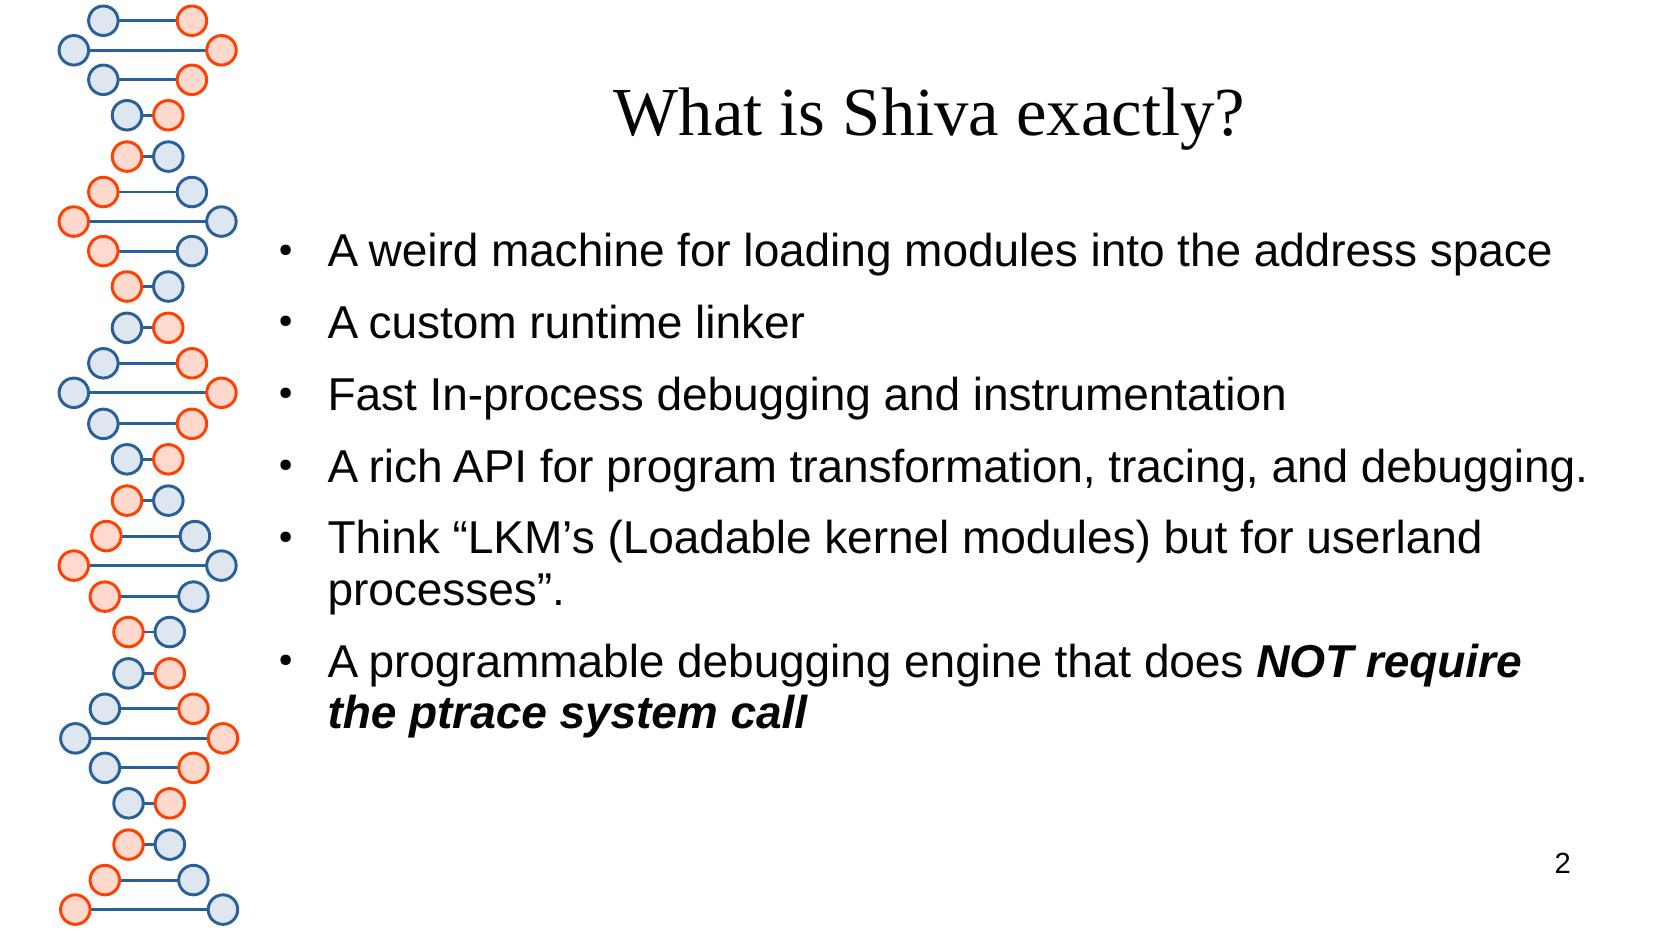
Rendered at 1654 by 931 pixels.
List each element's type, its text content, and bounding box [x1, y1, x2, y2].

list A weird machine for loading modules into the address space A custom runtime linker Fast In-process debugging and instrumentation A rich API for program transformation, tracing, and debugging. Think “LKM’s (Loadable kernel modules) but for userland processes”. A programmable debugging engine that does NOT require the ptrace system call [262, 225, 1592, 765]
title What is Shiva exactly? [265, 35, 1595, 189]
